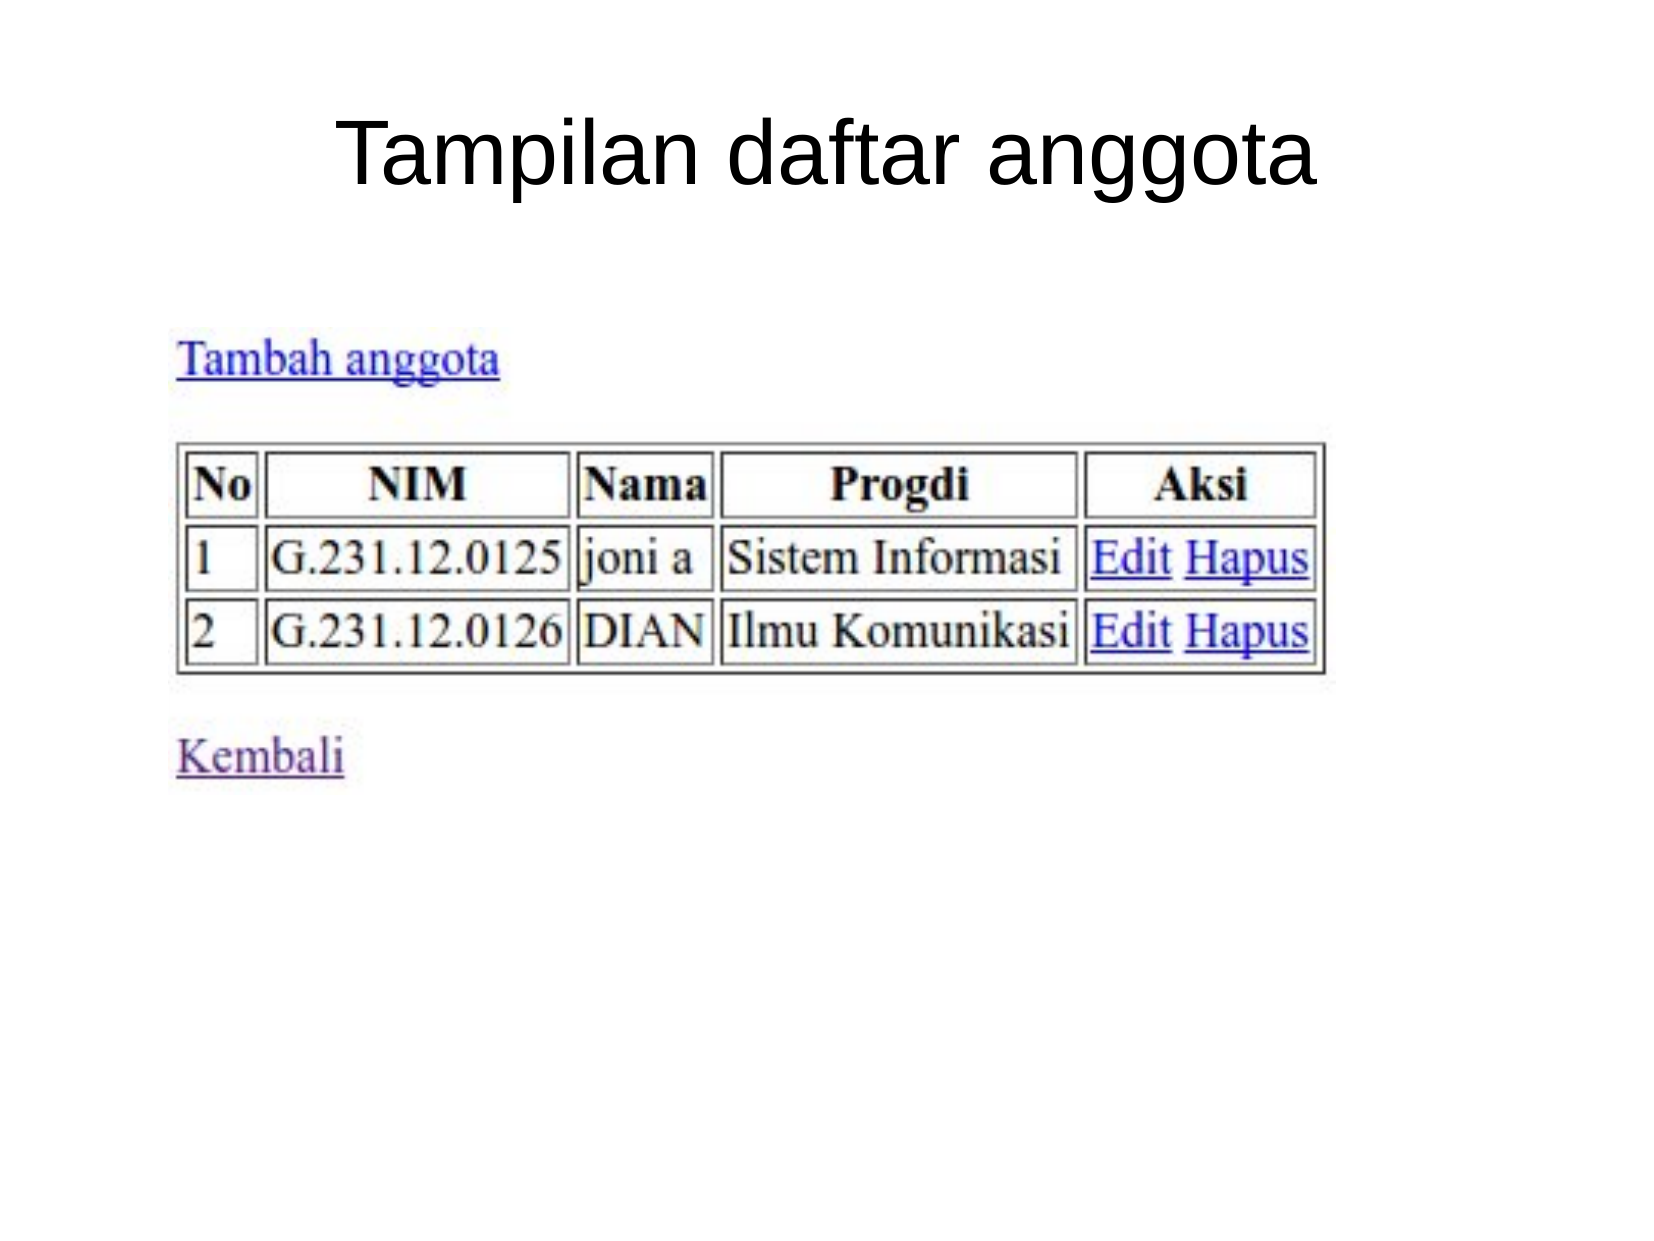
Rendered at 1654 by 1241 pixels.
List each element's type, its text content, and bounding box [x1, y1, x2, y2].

picture [168, 327, 1336, 796]
title Tampilan daftar anggota [82, 49, 1571, 257]
